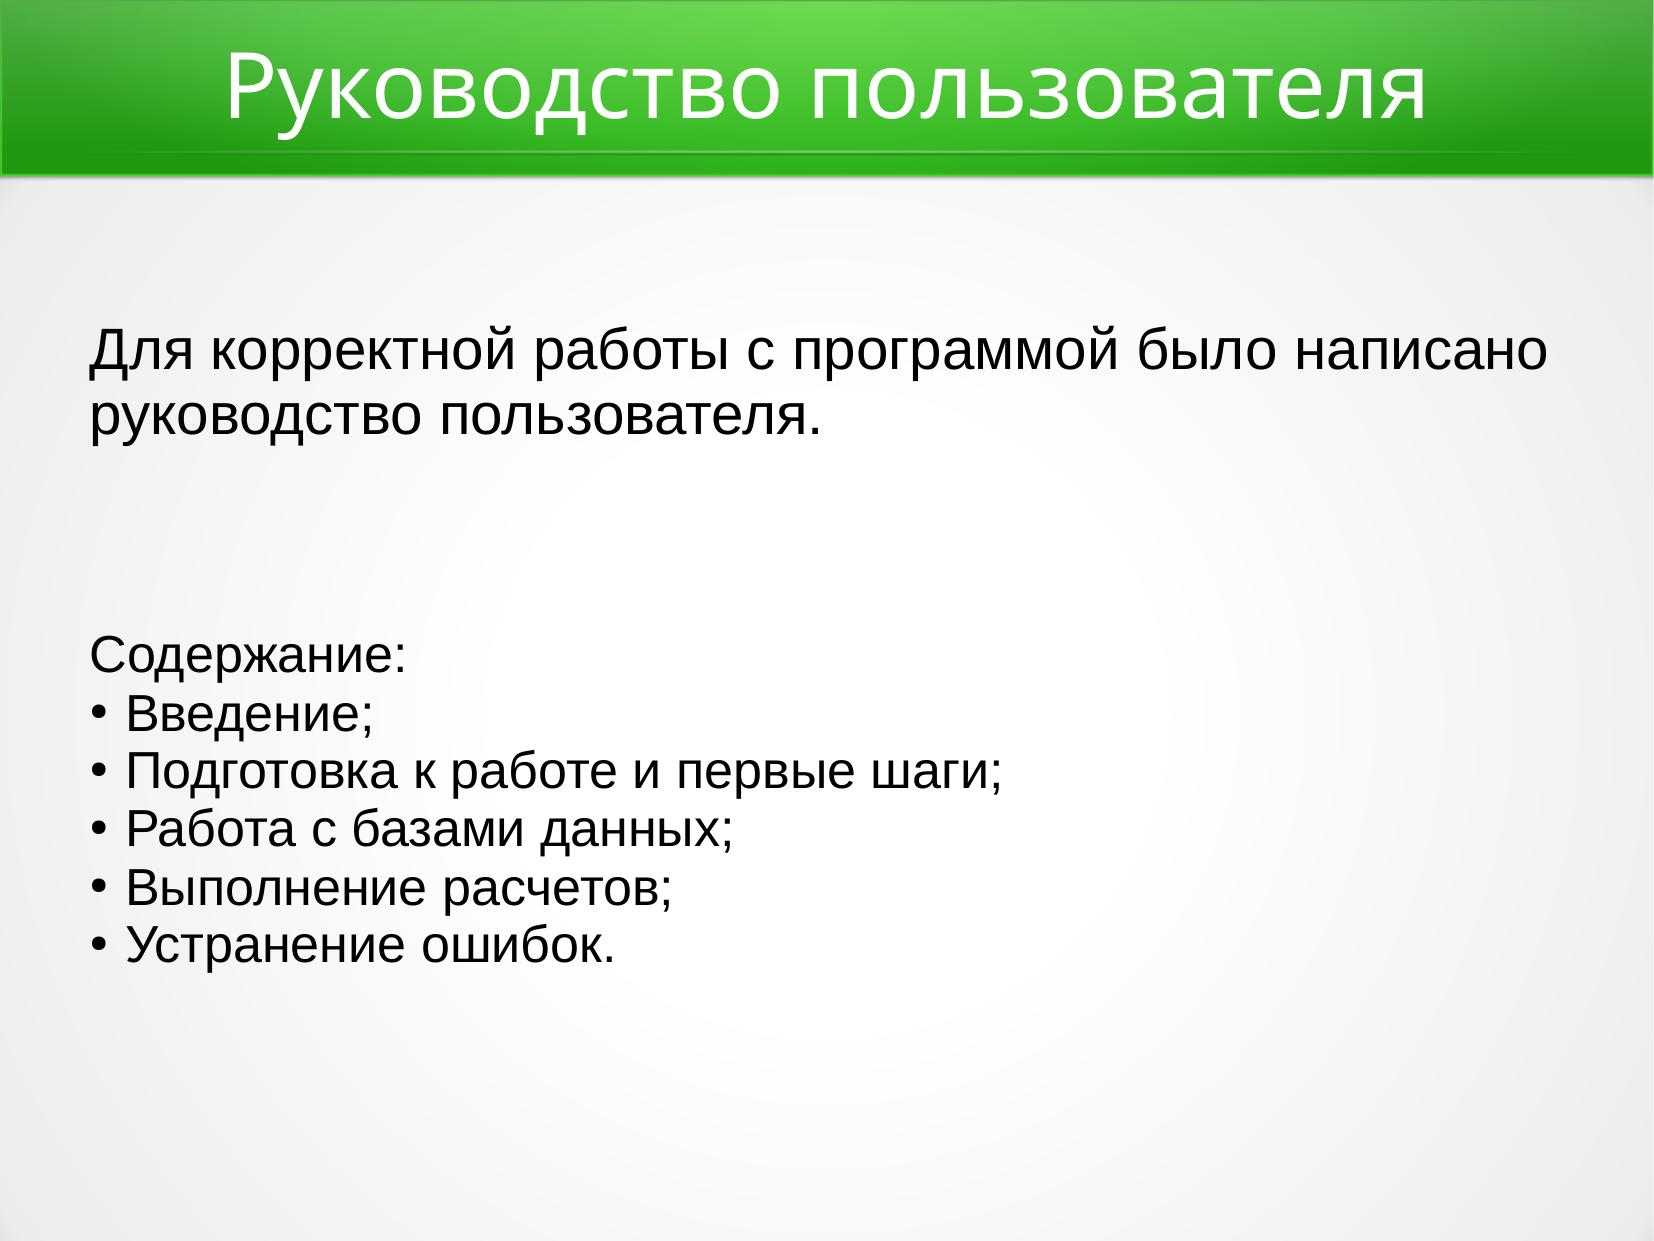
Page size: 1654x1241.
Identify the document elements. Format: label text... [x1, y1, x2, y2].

text_box Для корректной работы с программой было написано руководство пользователя. Содержание: Введение; Подготовка к работе и первые шаги; Работа с базами данных; Выполнение расчетов; Устранение ошибок. [74, 309, 1607, 1070]
picture [0, 0, 1654, 1241]
title Руководство пользователя [82, 11, 1571, 154]
